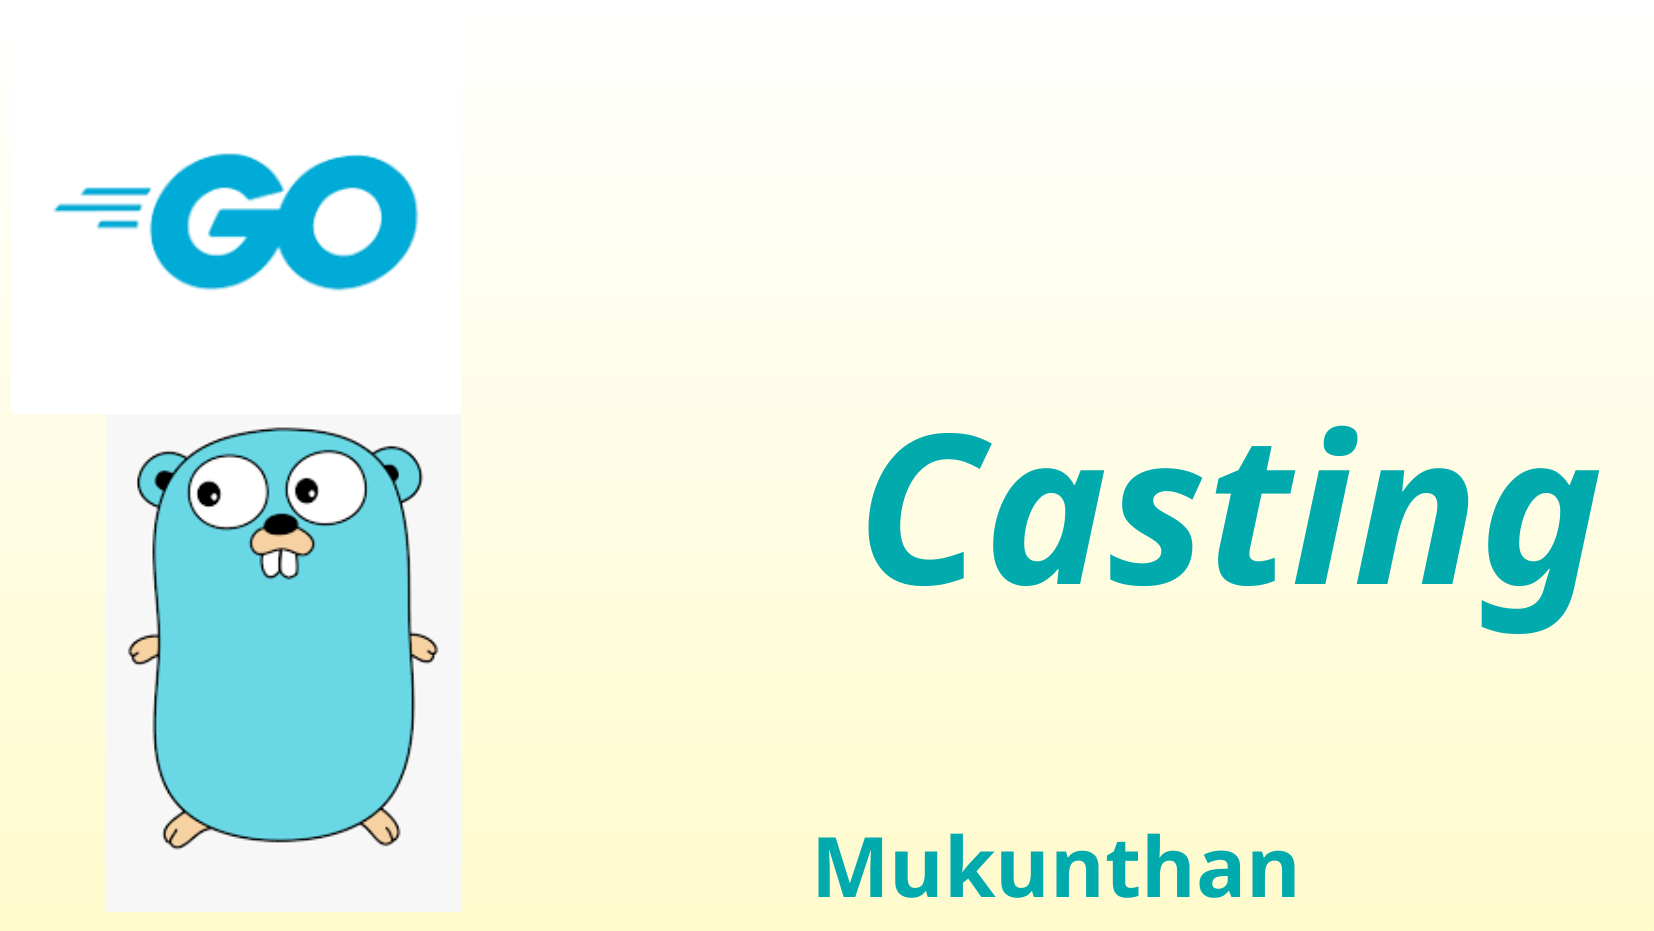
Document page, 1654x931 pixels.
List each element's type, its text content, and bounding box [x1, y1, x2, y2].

picture [11, 17, 461, 913]
text_box Mukunthan Ragavan [796, 801, 1630, 910]
text_box Casting [578, 354, 1619, 603]
